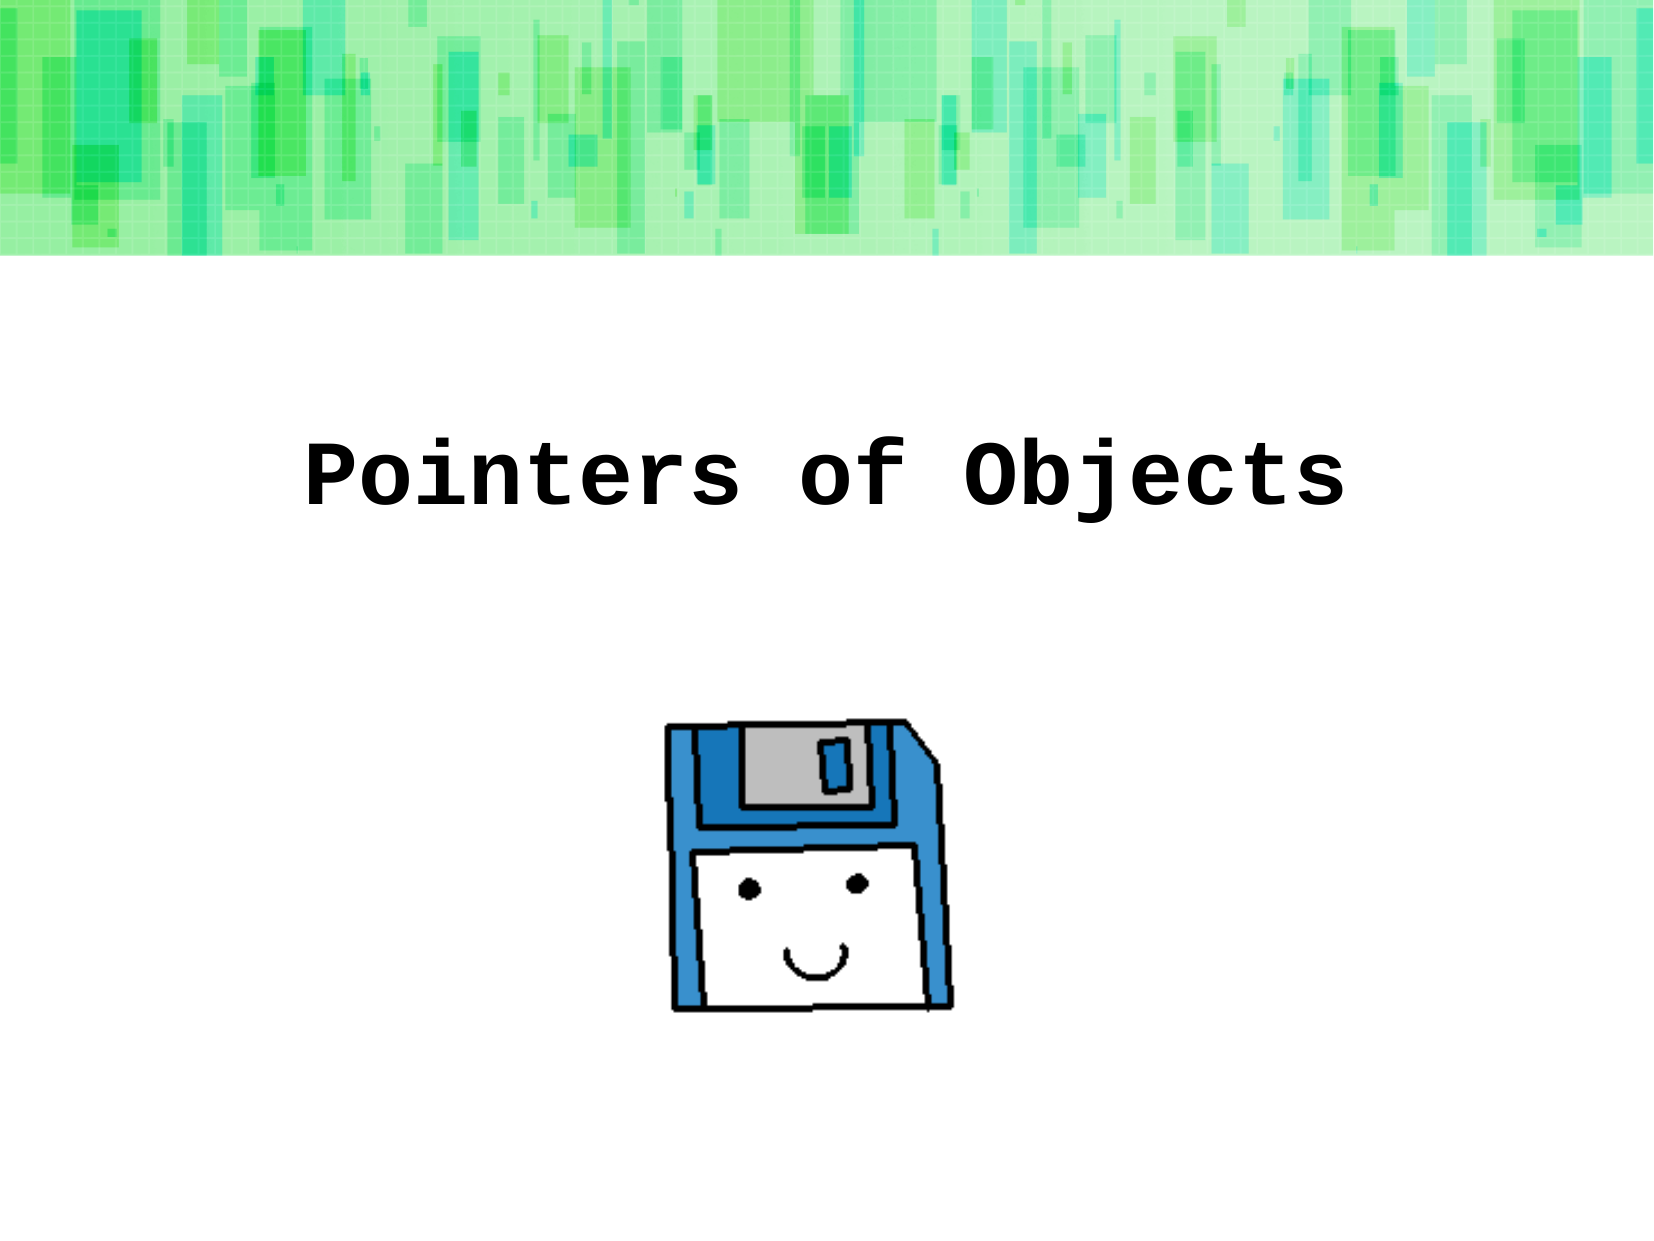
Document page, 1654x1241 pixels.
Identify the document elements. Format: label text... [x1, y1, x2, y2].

subtitle Pointers of Objects [82, 285, 1571, 676]
picture [0, 0, 1654, 1241]
